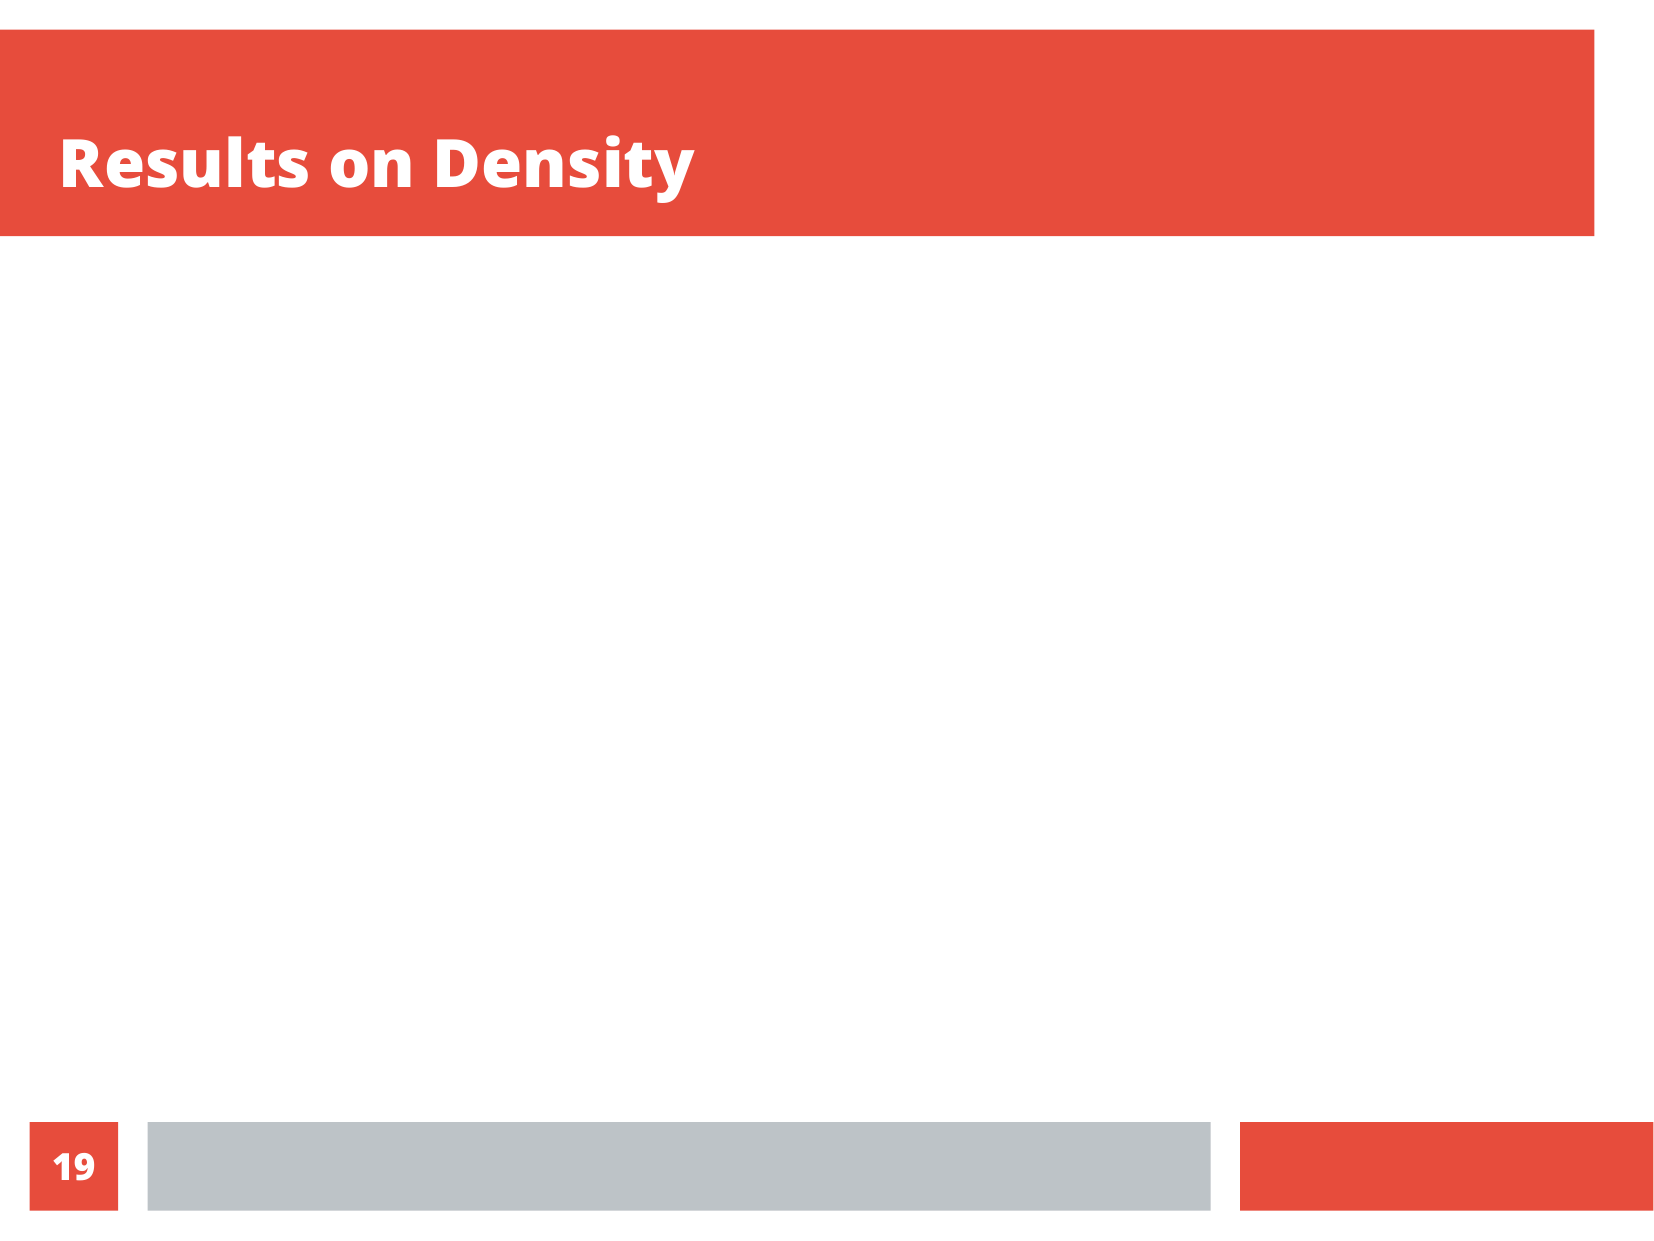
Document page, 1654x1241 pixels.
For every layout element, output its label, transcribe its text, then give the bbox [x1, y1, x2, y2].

title Results on Density [59, 59, 1595, 207]
